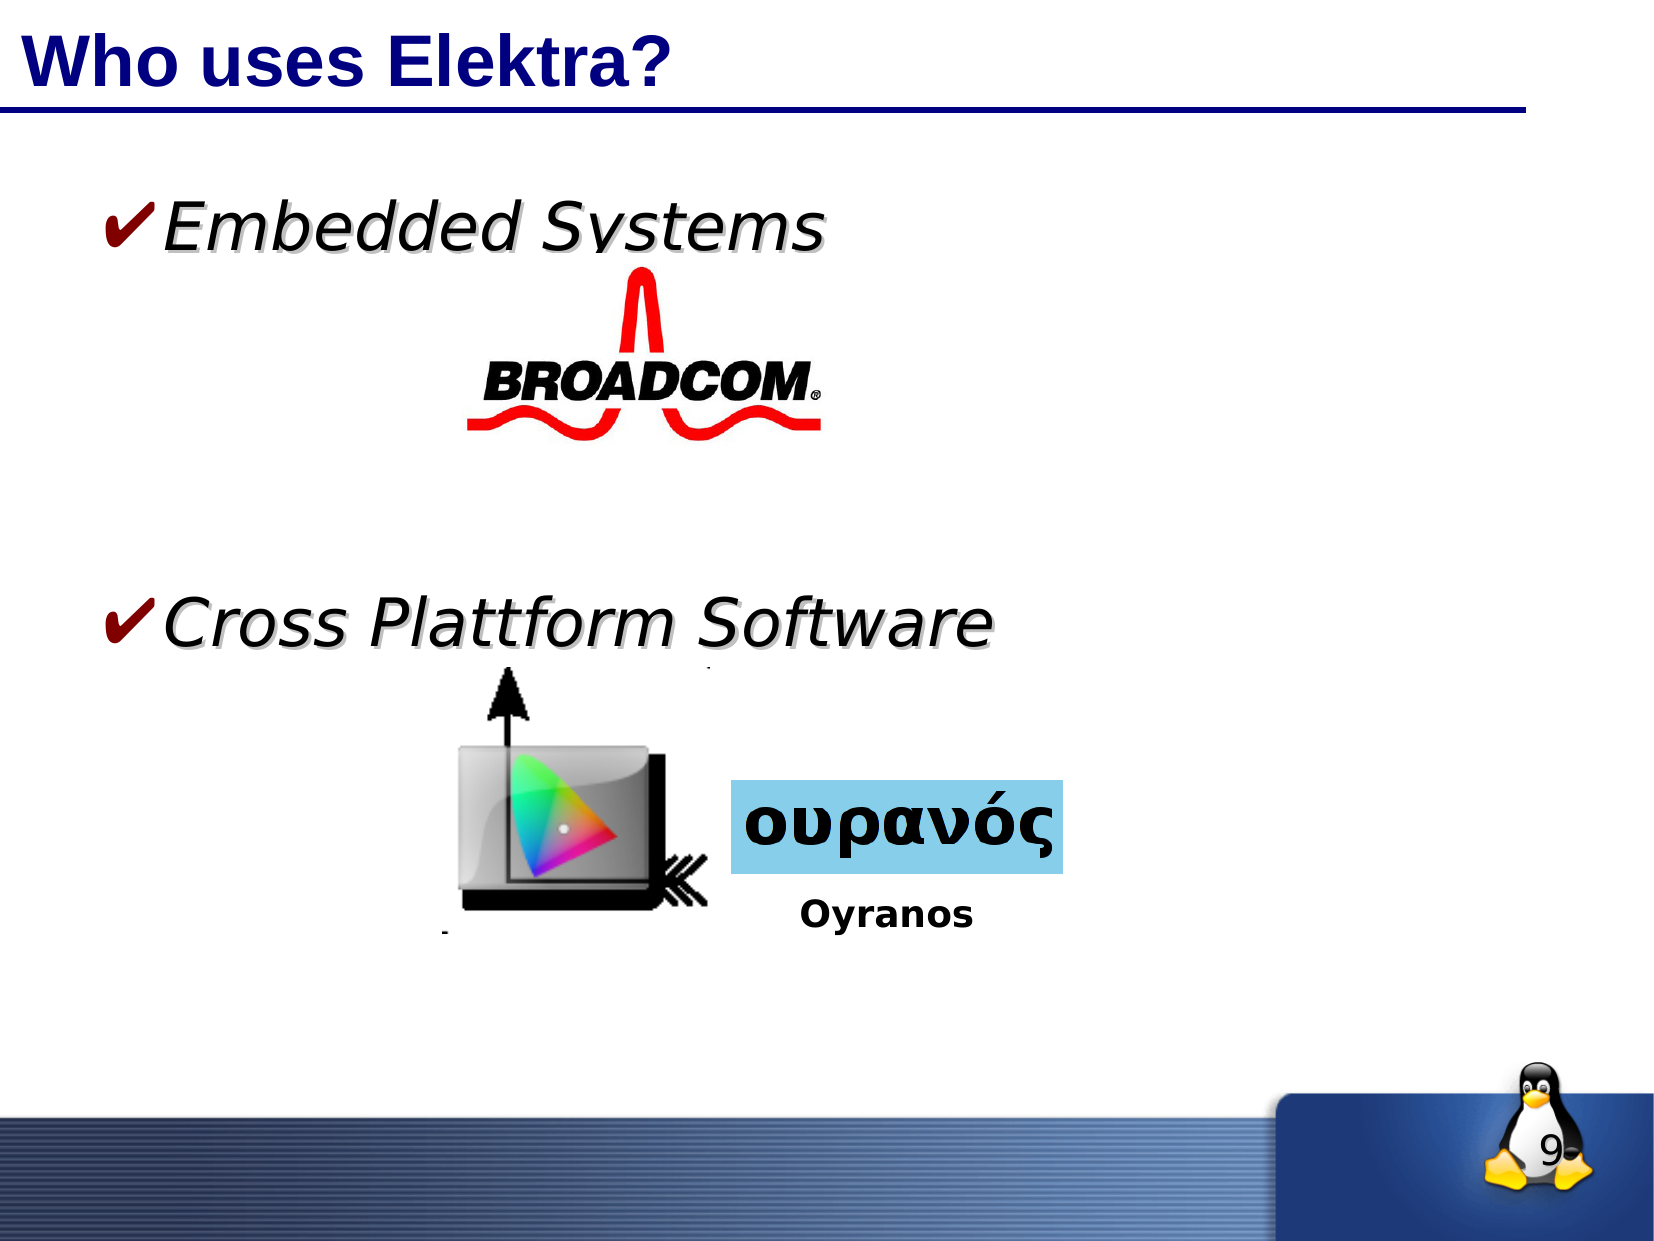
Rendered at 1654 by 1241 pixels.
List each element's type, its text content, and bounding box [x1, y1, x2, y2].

picture [461, 253, 827, 450]
picture [0, 1061, 1654, 1241]
text_box Cross Plattform Software [104, 578, 1152, 657]
text_box Who uses Elektra? [21, 14, 1611, 111]
text_box <Nummer> [1312, 1122, 1565, 1178]
text_box Oyranos [799, 889, 975, 934]
picture [442, 667, 710, 935]
picture [731, 780, 1063, 875]
text_box Embedded Systems [104, 183, 1152, 261]
